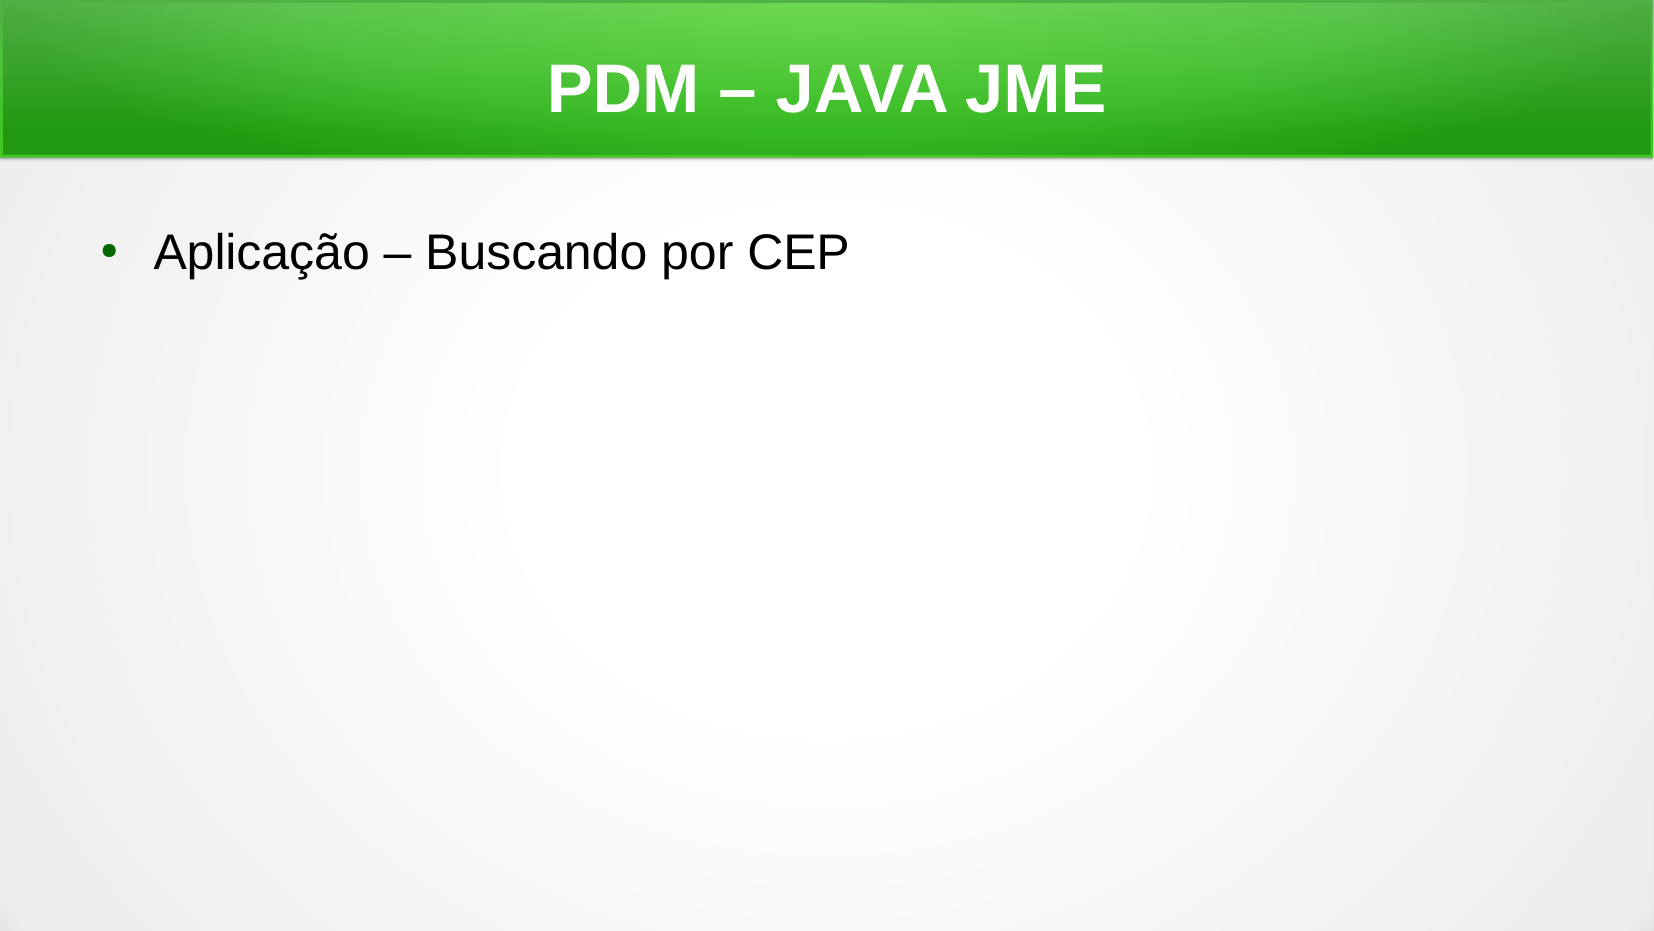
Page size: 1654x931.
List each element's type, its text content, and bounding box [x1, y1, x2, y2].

title PDM – JAVA JME [82, 35, 1571, 142]
list Aplicação – Buscando por CEP [82, 224, 1571, 764]
